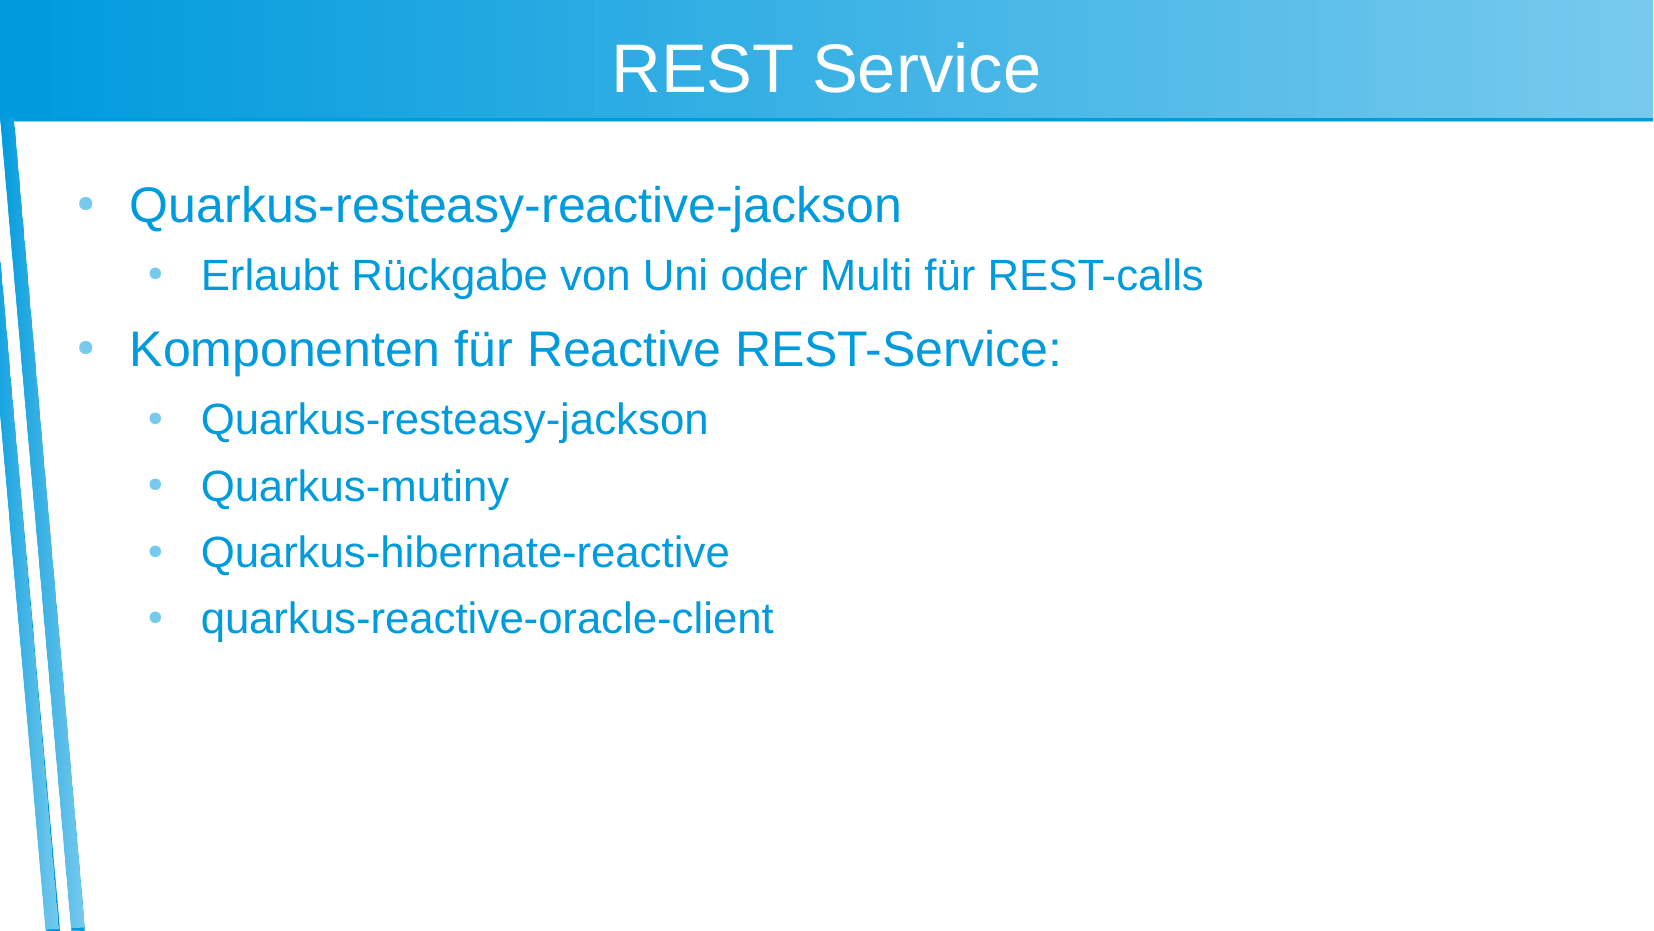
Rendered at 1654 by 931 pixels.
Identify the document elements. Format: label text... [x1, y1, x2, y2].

list Quarkus-resteasy-reactive-jackson Erlaubt Rückgabe von Uni oder Multi für REST-calls Komponenten für Reactive REST-Service: Quarkus-resteasy-jackson Quarkus-mutiny Quarkus-hibernate-reactive quarkus-reactive-oracle-client [59, 177, 1595, 857]
title REST Service [59, 29, 1595, 108]
